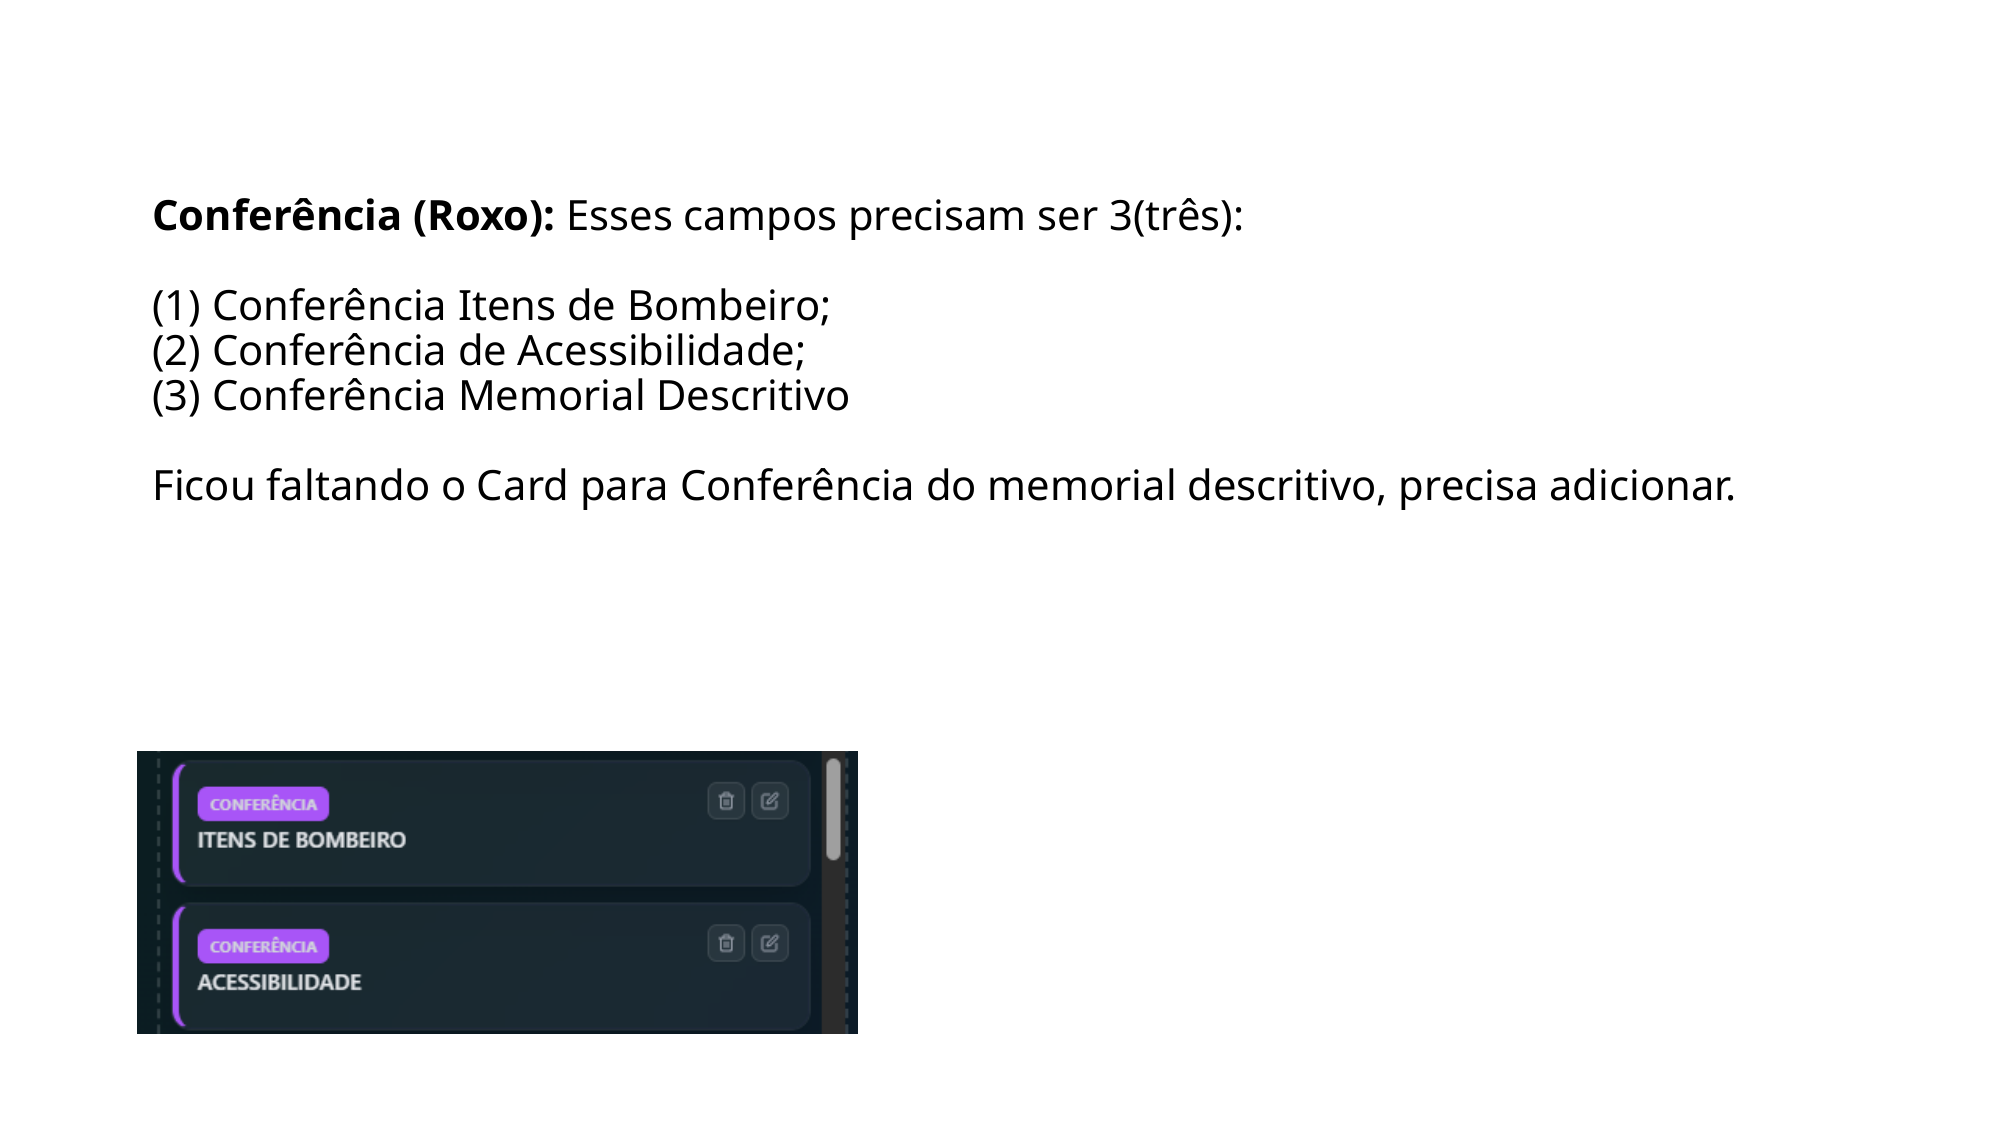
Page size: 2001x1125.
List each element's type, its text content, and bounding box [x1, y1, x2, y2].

title Conferência (Roxo): Esses campos precisam ser 3(três): (1) Conferência Itens de Bombeiro; (2) Conferência de Acessibilidade; (3) Conferência Memorial Descritivo Ficou faltando o Card para Conferência do memorial descritivo, precisa adicionar. [137, 60, 1863, 695]
picture [137, 751, 858, 1034]
